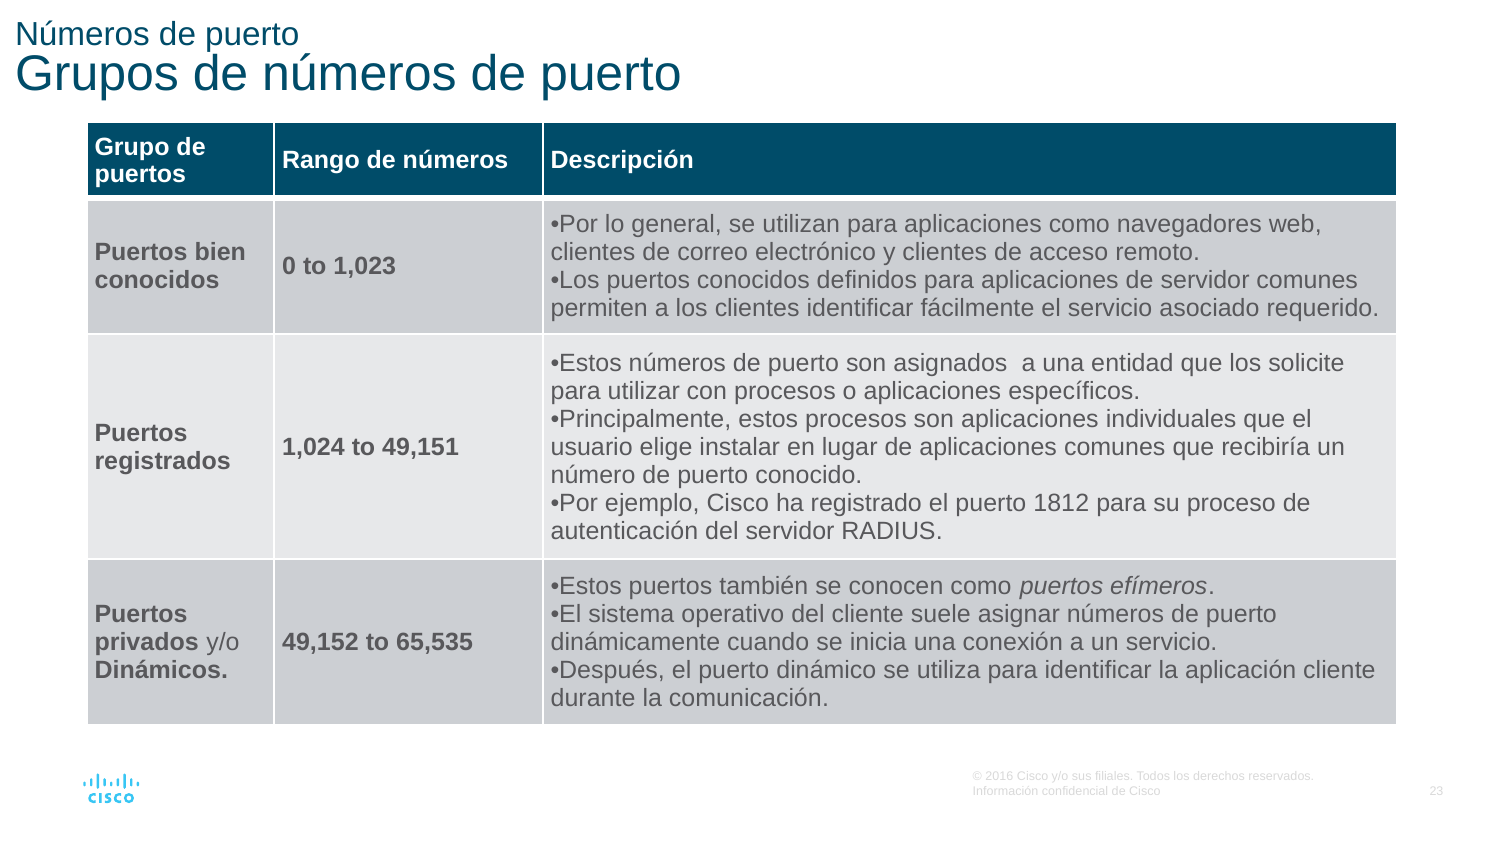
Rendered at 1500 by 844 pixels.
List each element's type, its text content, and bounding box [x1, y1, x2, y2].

table_header Descripción [544, 123, 1396, 195]
table_cell Puertos privados y/o Dinámicos. [88, 560, 273, 724]
table_header Grupo de puertos [88, 123, 273, 195]
table_cell Por lo general, se utilizan para aplicaciones como navegadores web, clientes de correo electrónico y clientes de acceso remoto. Los puertos conocidos definidos para aplicaciones de servidor comunes permiten a los clientes identificar fácilmente el servicio asociado requerido. [544, 201, 1396, 333]
table_cell Estos puertos también se conocen como puertos efímeros. El sistema operativo del cliente suele asignar números de puerto dinámicamente cuando se inicia una conexión a un servicio. Después, el puerto dinámico se utiliza para identificar la aplicación cliente durante la comunicación. [544, 560, 1396, 724]
table_header Rango de números [275, 123, 542, 195]
table_cell Puertos bien conocidos [88, 201, 273, 333]
table_cell 1,024 to 49,151 [275, 335, 542, 558]
title Números de puerto Grupos de números de puerto [0, 0, 1369, 121]
table_cell 0 to 1,023 [275, 201, 542, 333]
table_cell Estos números de puerto son asignados a una entidad que los solicite para utilizar con procesos o aplicaciones específicos. Principalmente, estos procesos son aplicaciones individuales que el usuario elige instalar en lugar de aplicaciones comunes que recibiría un número de puerto conocido. Por ejemplo, Cisco ha registrado el puerto 1812 para su proceso de autenticación del servidor RADIUS. [544, 335, 1396, 558]
table_cell Puertos registrados [88, 335, 273, 558]
table_cell 49,152 to 65,535 [275, 560, 542, 724]
